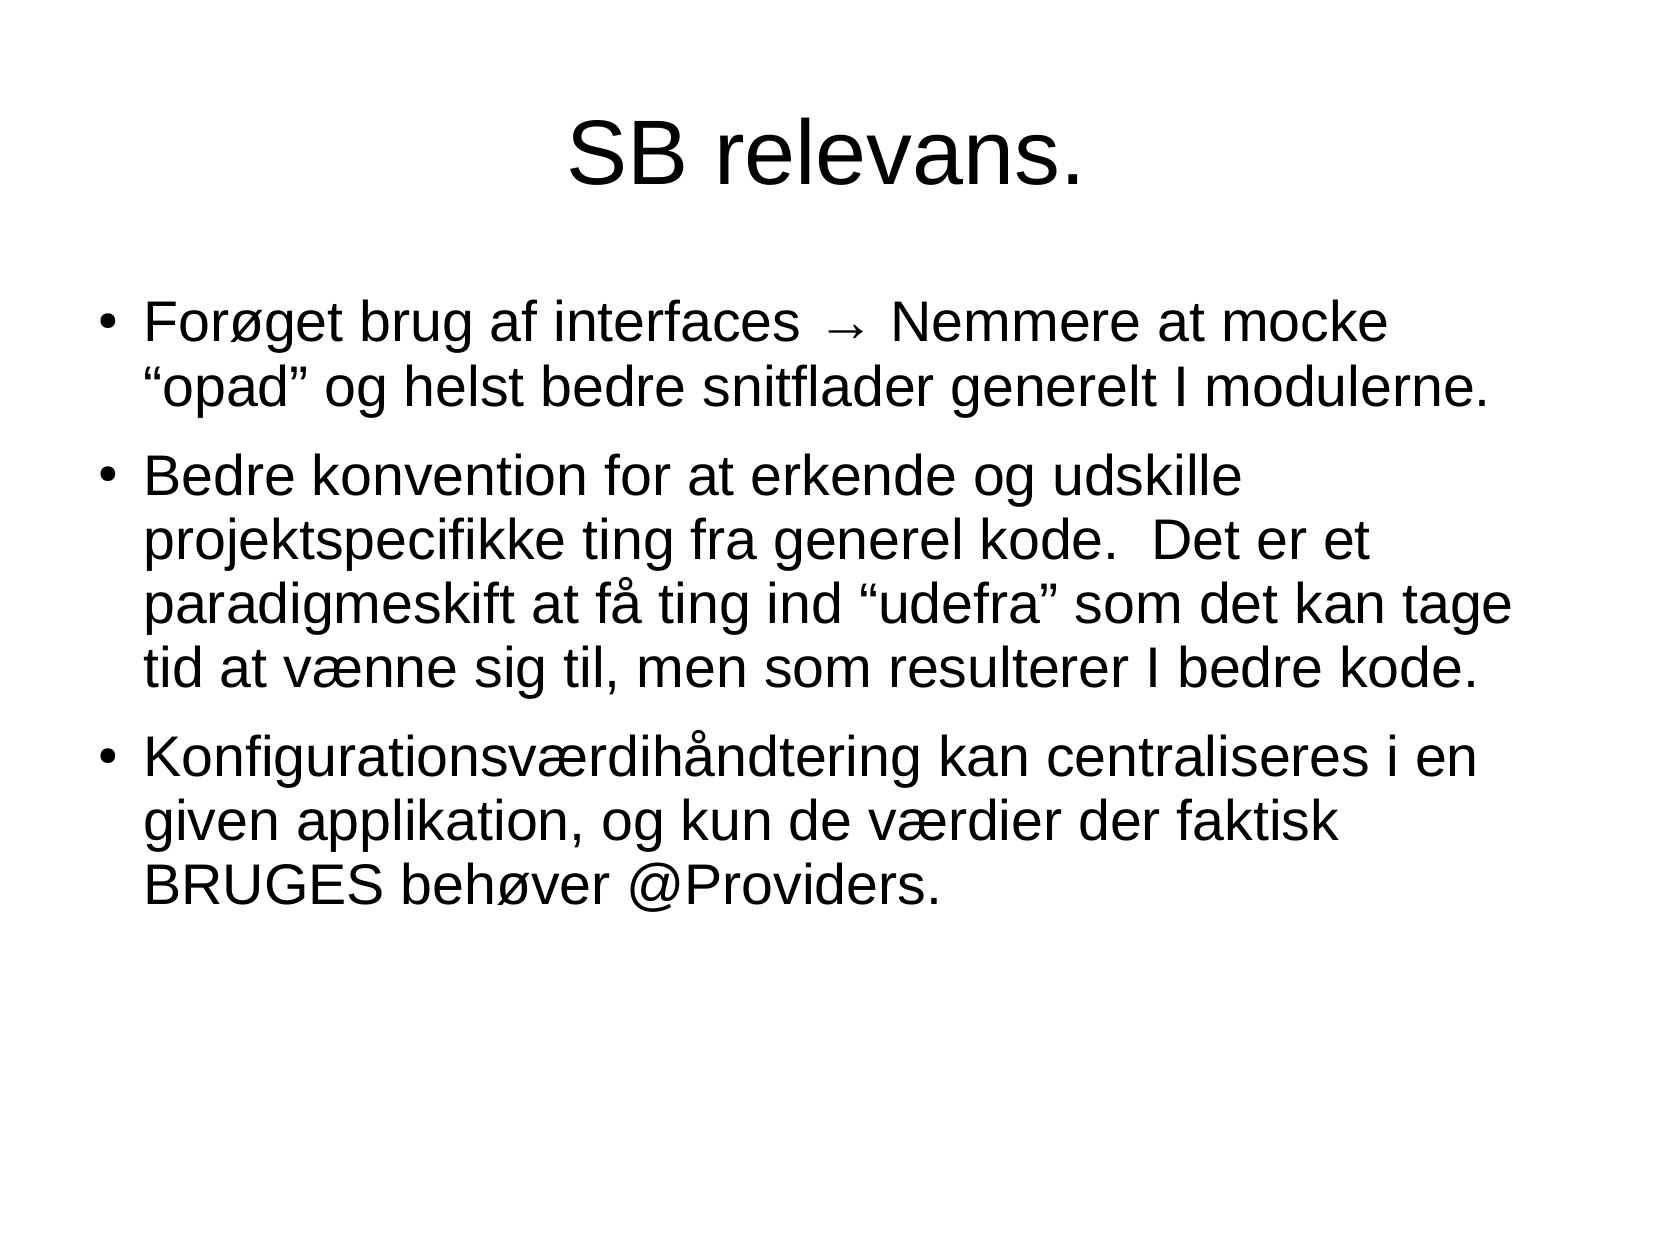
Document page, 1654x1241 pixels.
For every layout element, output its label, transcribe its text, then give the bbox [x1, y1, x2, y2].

title SB relevans. [82, 49, 1571, 257]
list Forøget brug af interfaces → Nemmere at mocke “opad” og helst bedre snitflader generelt I modulerne. Bedre konvention for at erkende og udskille projektspecifikke ting fra generel kode. Det er et paradigmeskift at få ting ind “udefra” som det kan tage tid at vænne sig til, men som resulterer I bedre kode. Konfigurationsværdihåndtering kan centraliseres i en given applikation, og kun de værdier der faktisk BRUGES behøver @Providers. [82, 290, 1571, 1010]
